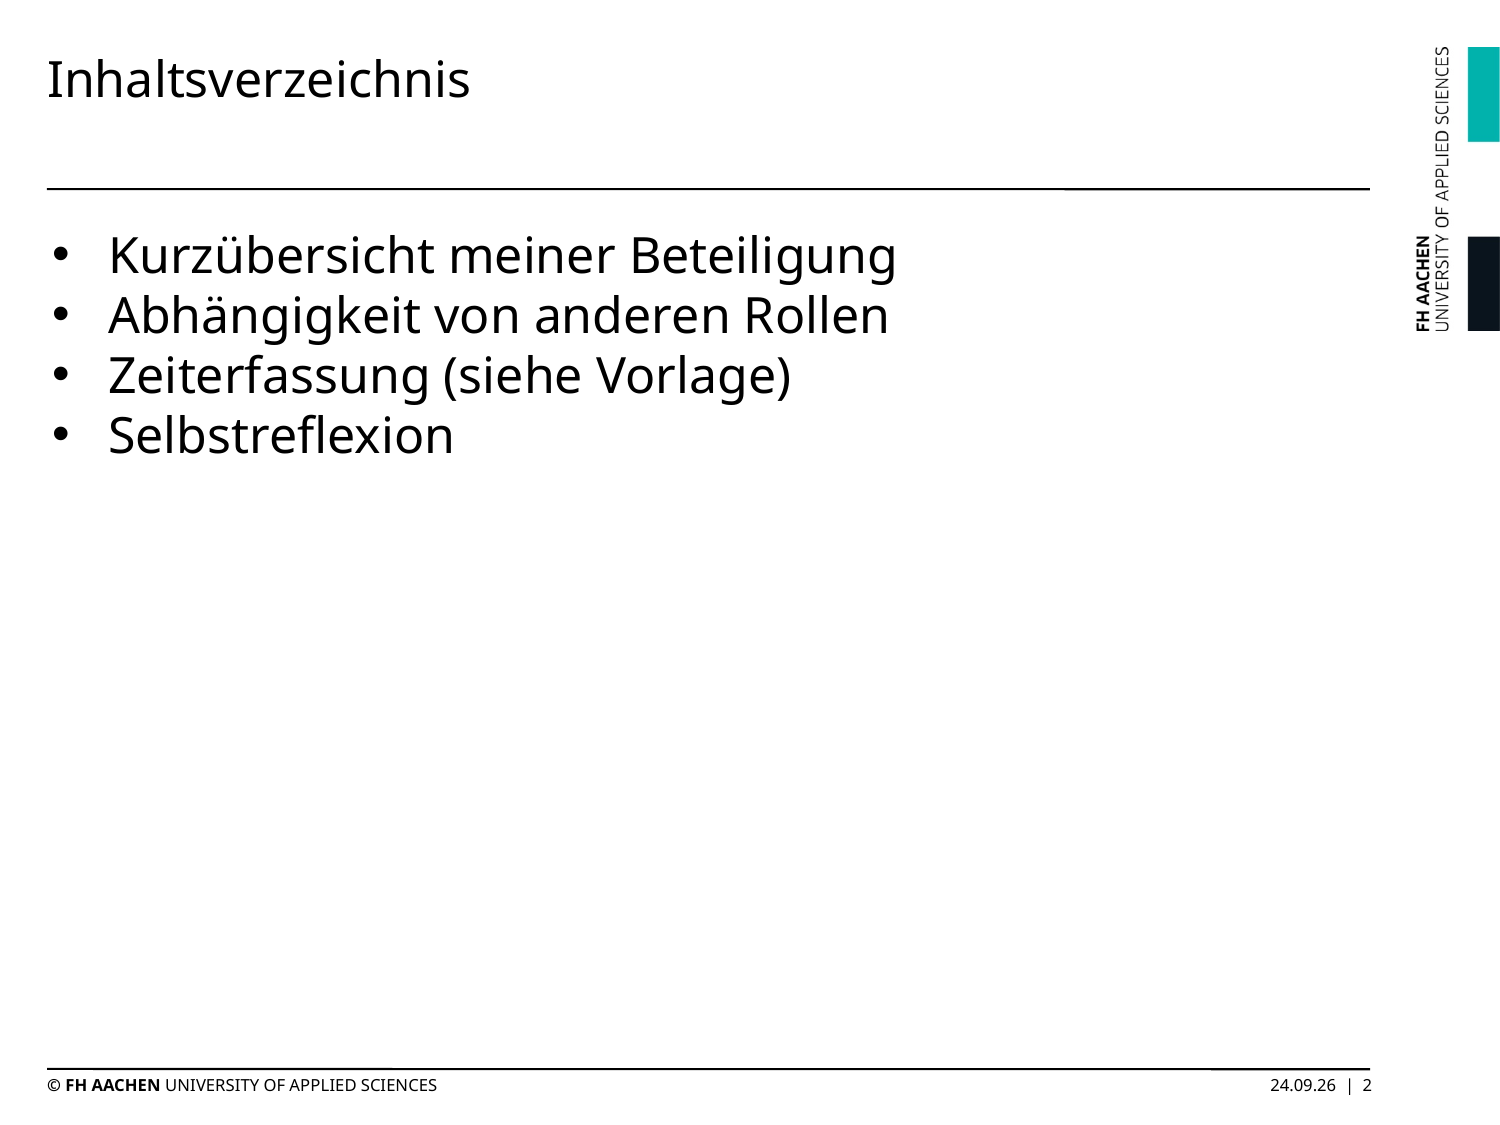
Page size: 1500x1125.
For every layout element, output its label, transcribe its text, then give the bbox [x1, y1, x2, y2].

title Inhaltsverzeichnis [47, 47, 1370, 166]
picture [1404, 47, 1500, 331]
list Kurzübersicht meiner Beteiligung Abhängigkeit von anderen Rollen Zeiterfassung (siehe Vorlage) Selbstreflexion [52, 223, 1375, 1050]
